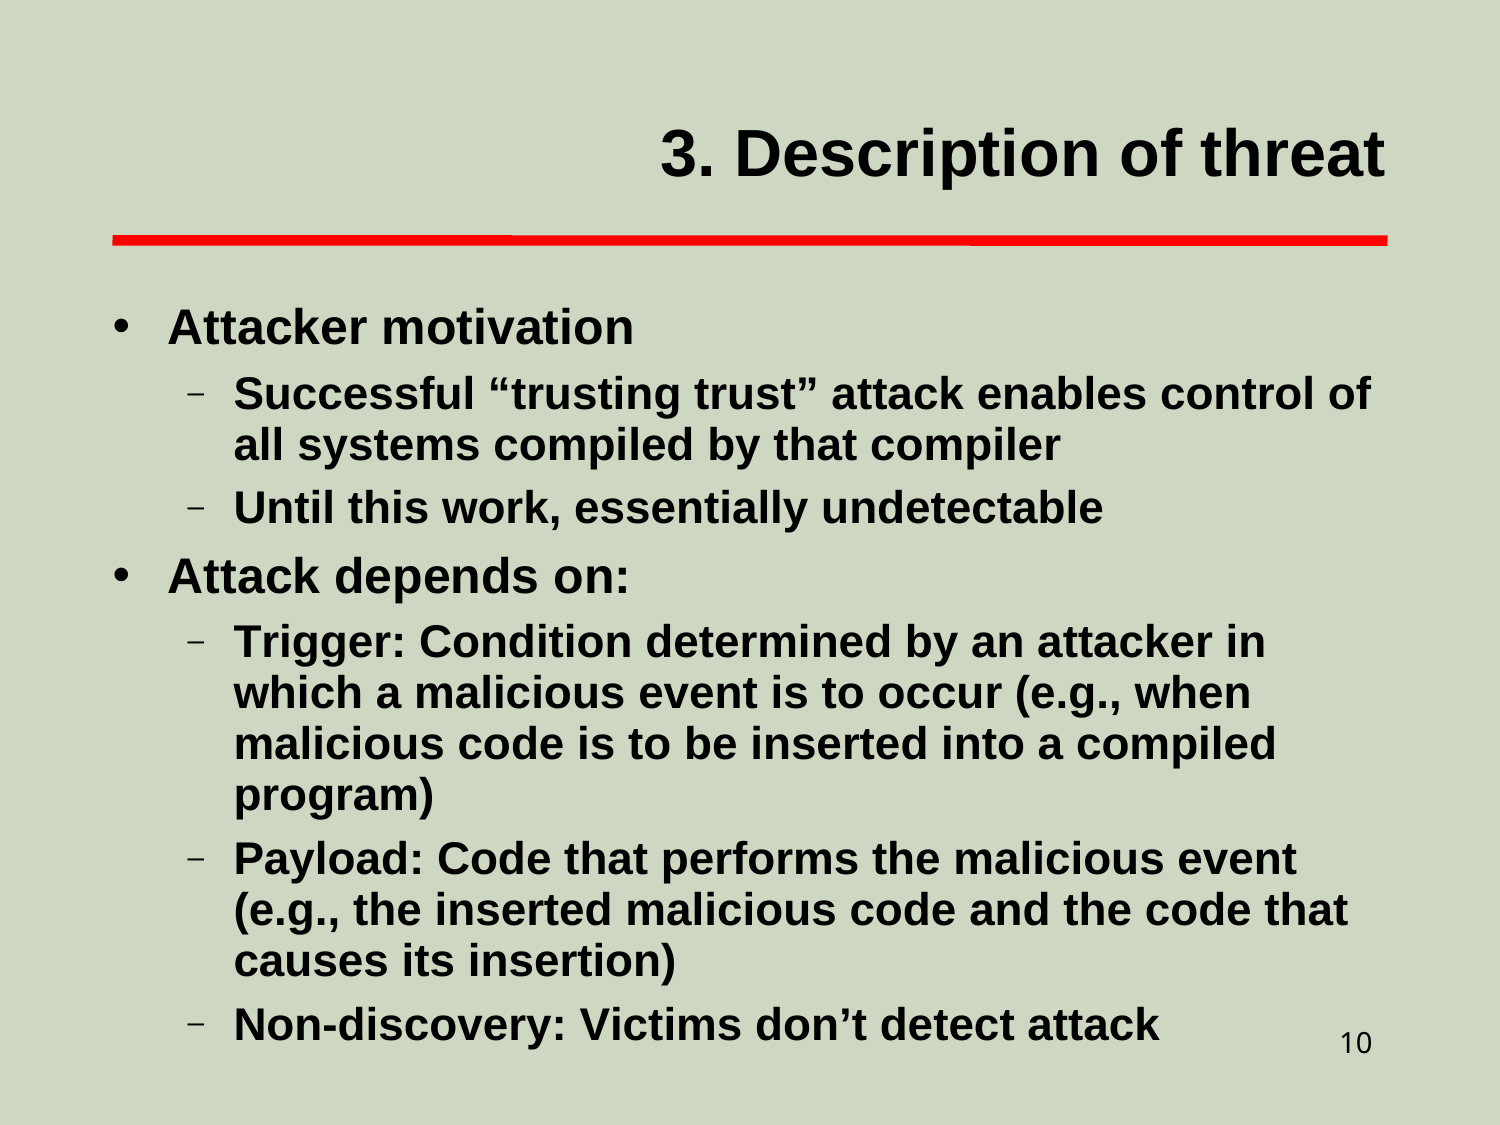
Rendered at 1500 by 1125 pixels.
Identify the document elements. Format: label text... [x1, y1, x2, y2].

title 3. Description of threat [124, 93, 1387, 216]
list Attacker motivation Successful “trusting trust” attack enables control of all systems compiled by that compiler Until this work, essentially undetectable Attack depends on: Trigger: Condition determined by an attacker in which a malicious event is to occur (e.g., when malicious code is to be inserted into a compiled program) Payload: Code that performs the malicious event (e.g., the inserted malicious code and the code that causes its insertion) Non-discovery: Victims don’t detect attack [112, 299, 1387, 1099]
